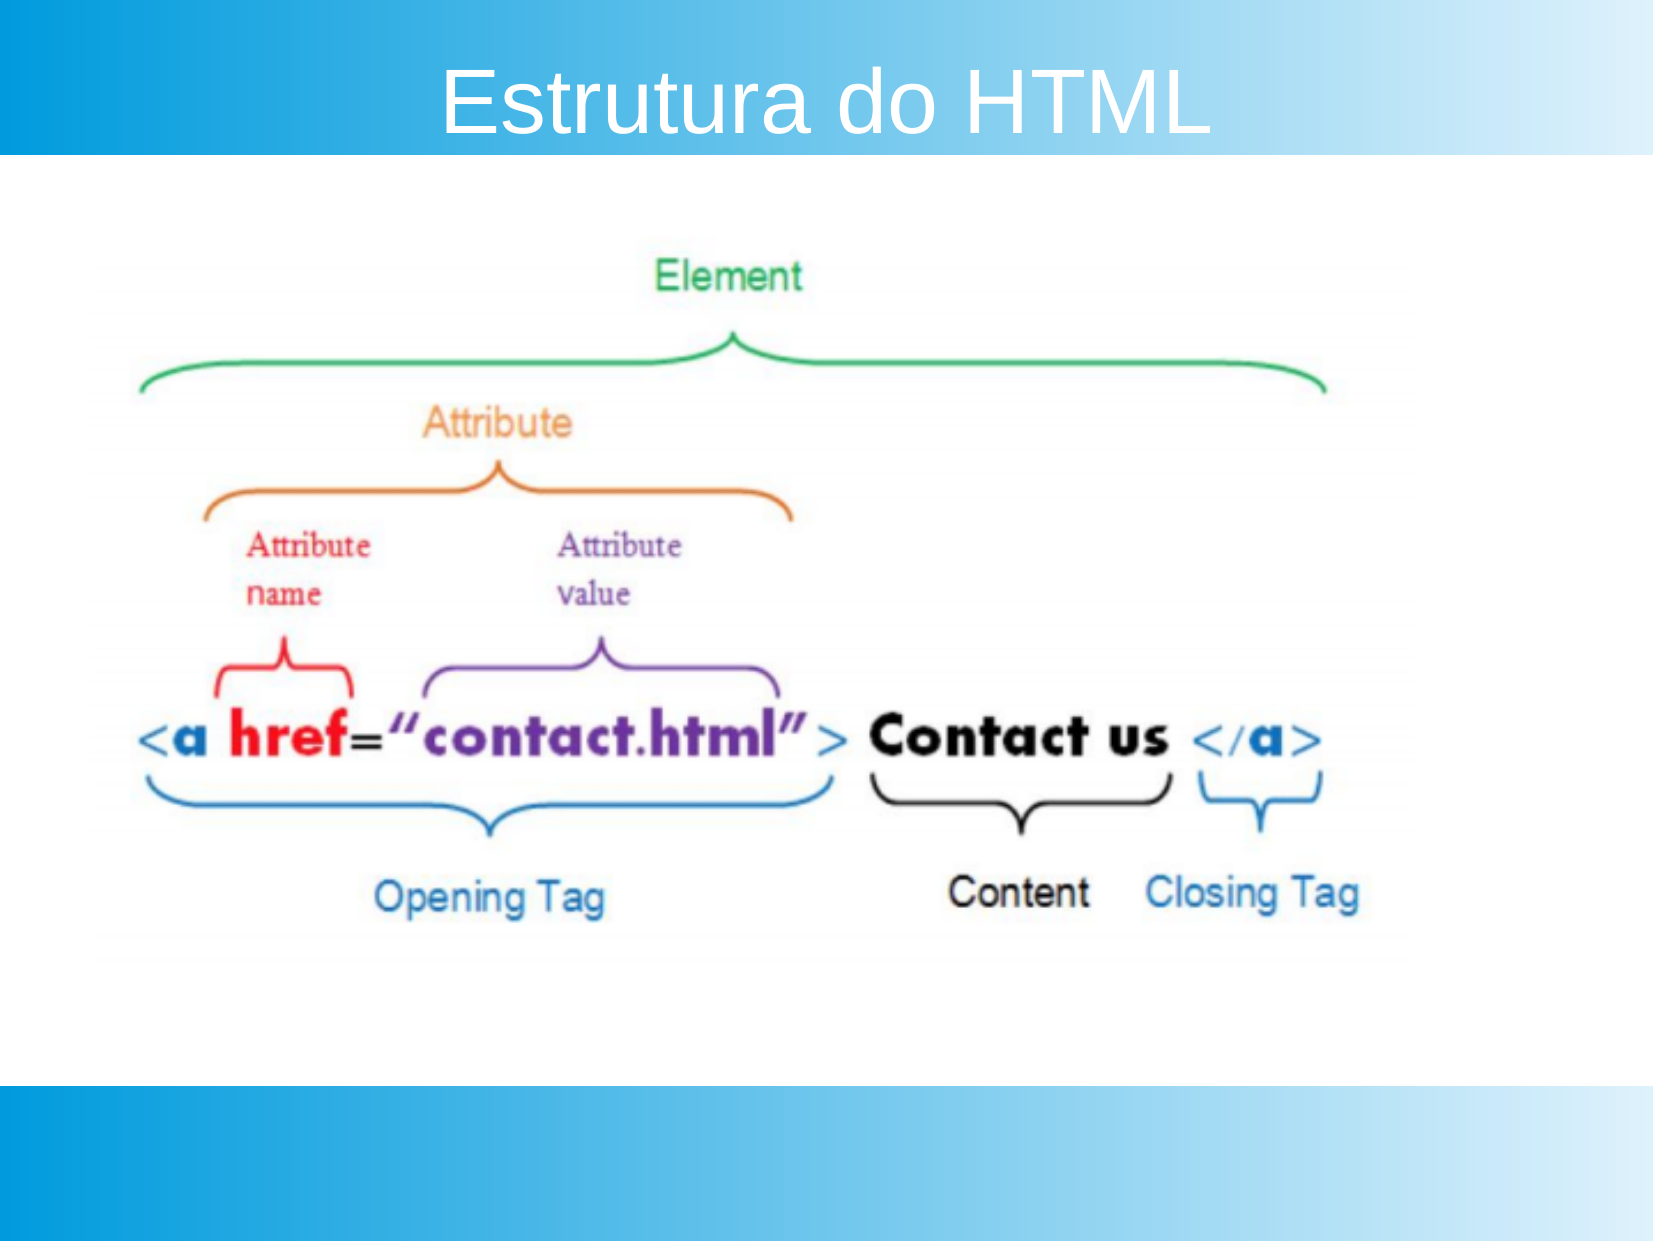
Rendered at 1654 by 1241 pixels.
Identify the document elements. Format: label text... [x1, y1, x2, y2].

title Estrutura do HTML [82, 49, 1571, 155]
picture [90, 194, 1501, 998]
